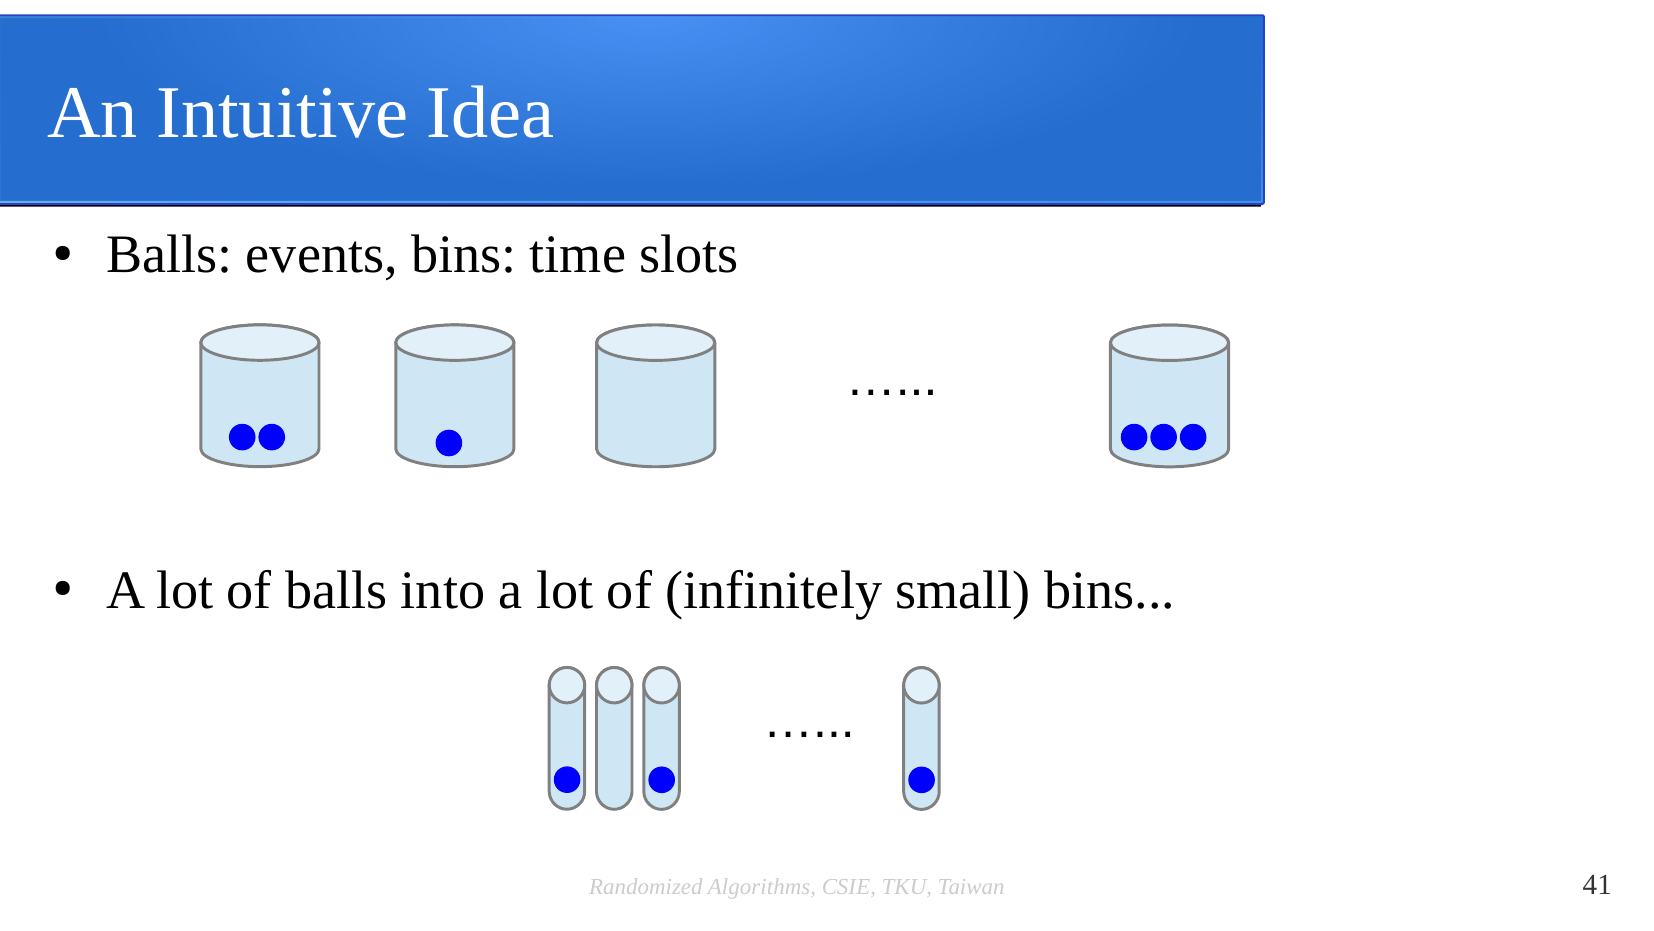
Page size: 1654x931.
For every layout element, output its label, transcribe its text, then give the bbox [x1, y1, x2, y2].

list Balls: events, bins: time slots A lot of balls into a lot of (infinitely small) bins... [35, 224, 1524, 764]
text_box …... [826, 342, 957, 414]
text_box [395, 344, 514, 467]
title An Intuitive Idea [47, 35, 1199, 189]
text_box [549, 690, 585, 810]
text_box [596, 344, 715, 467]
text_box [596, 686, 633, 810]
text_box …... [744, 685, 875, 756]
text_box [1110, 345, 1229, 467]
text_box [643, 688, 680, 810]
text_box [903, 688, 940, 810]
text_box [200, 343, 320, 467]
